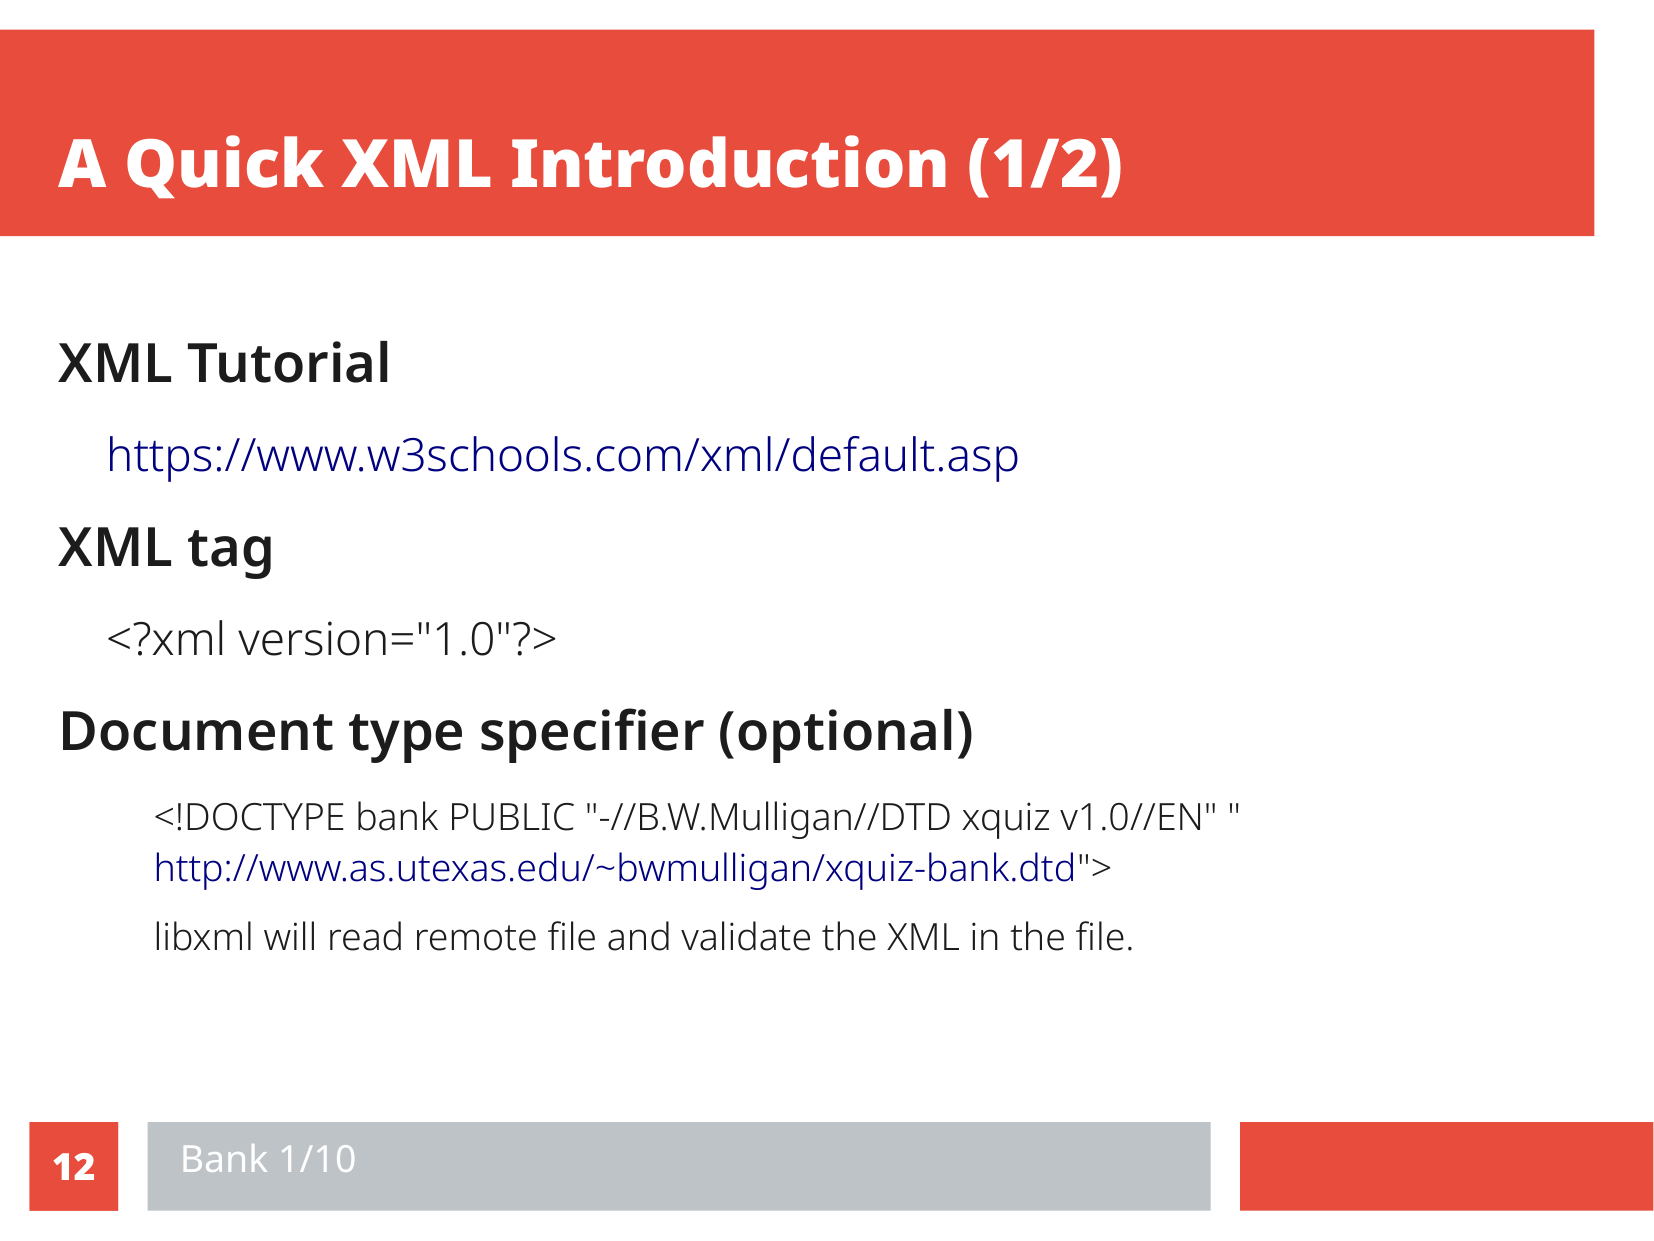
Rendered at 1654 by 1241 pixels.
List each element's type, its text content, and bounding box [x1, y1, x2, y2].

title A Quick XML Introduction (1/2) [59, 59, 1595, 207]
list XML Tutorial https://www.w3schools.com/xml/default.asp XML tag <?xml version="1.0"?> Document type specifier (optional) <!DOCTYPE bank PUBLIC "-//B.W.Mulligan//DTD xquiz v1.0//EN" "http://www.as.utexas.edu/~bwmulligan/xquiz-bank.dtd"> libxml will read remote file and validate the XML in the file. [59, 324, 1565, 1093]
text_box Bank 1/10 [165, 1125, 736, 1184]
